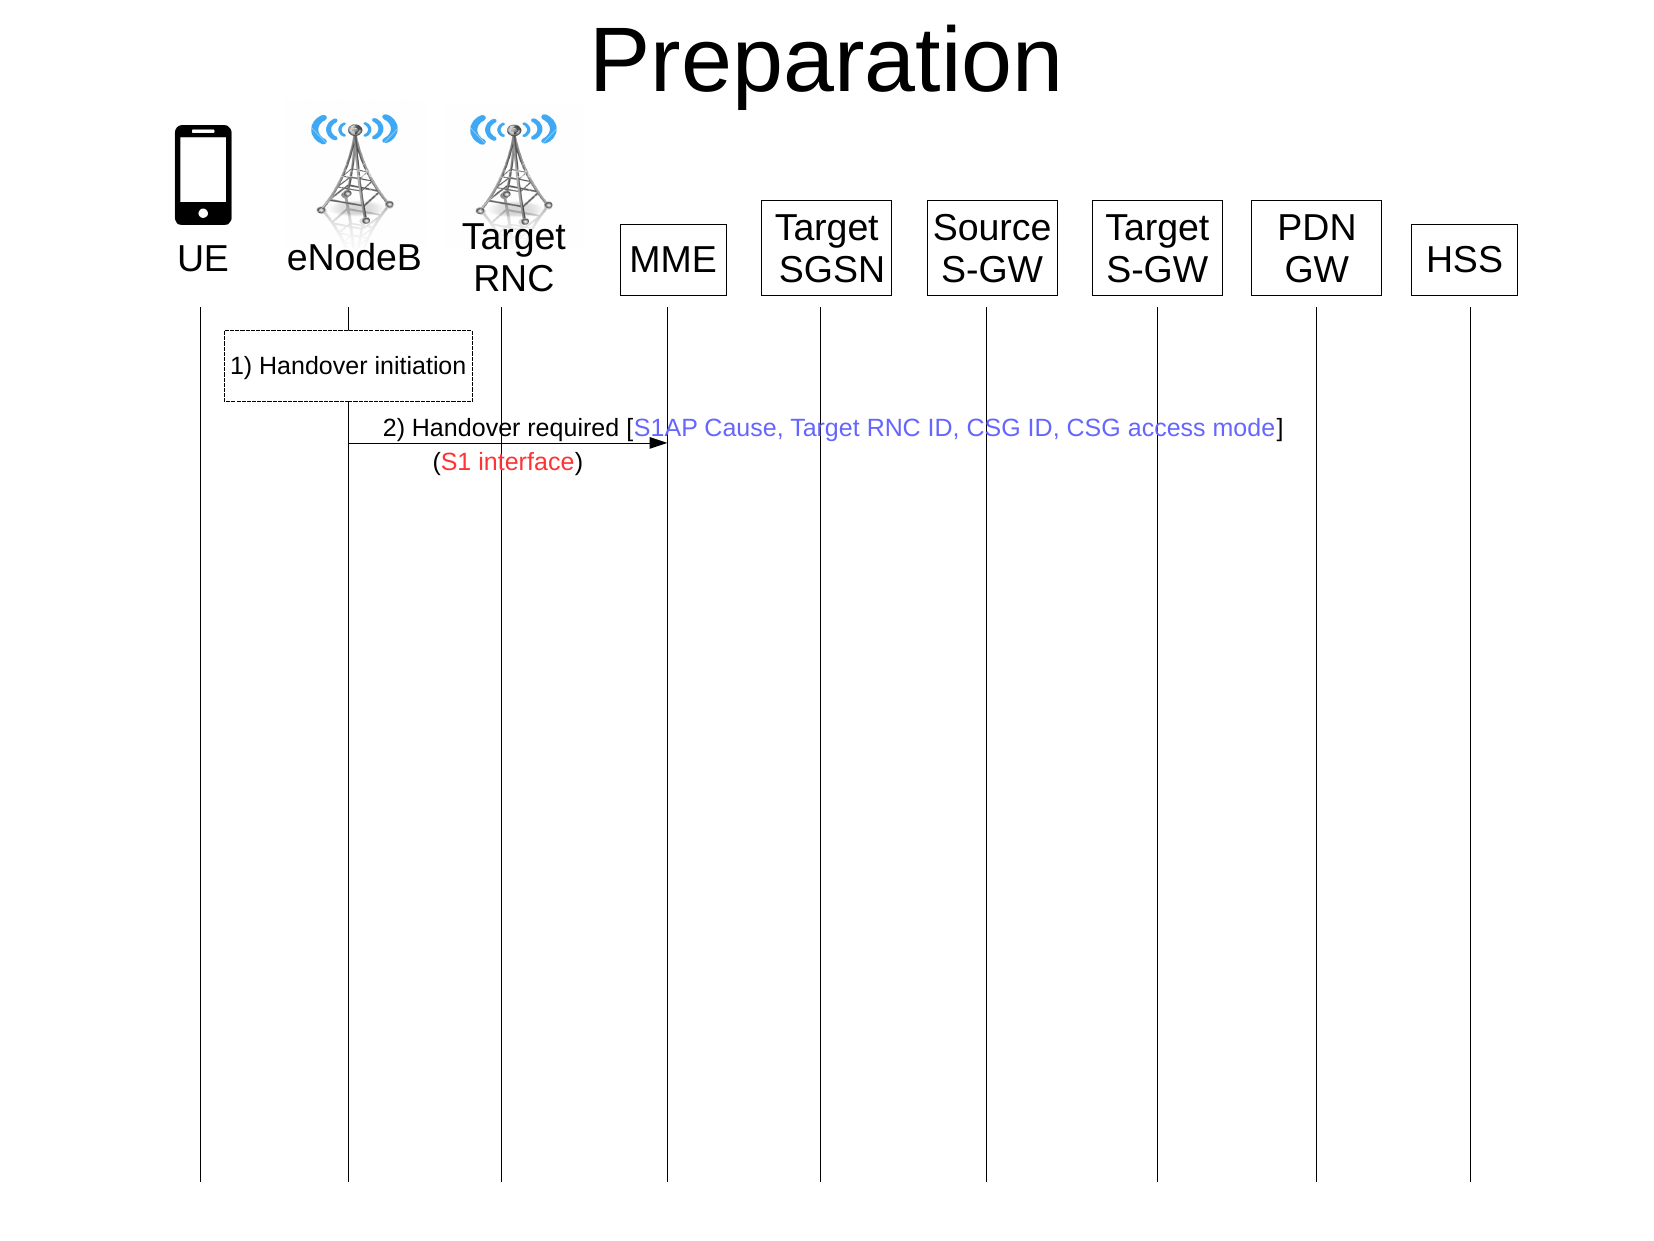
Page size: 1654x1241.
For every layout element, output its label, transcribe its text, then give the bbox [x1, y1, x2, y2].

text_box 1) Handover initiation [224, 330, 473, 402]
picture [442, 113, 585, 249]
text_box MME [620, 224, 727, 296]
picture [153, 125, 253, 225]
text_box Source S-GW [927, 200, 1058, 296]
text_box HSS [1411, 224, 1518, 296]
picture [283, 113, 426, 249]
text_box Target SGSN [761, 200, 892, 296]
text_box PDN GW [1251, 200, 1382, 296]
title Preparation [82, 8, 1571, 113]
text_box Target S-GW [1092, 200, 1223, 296]
